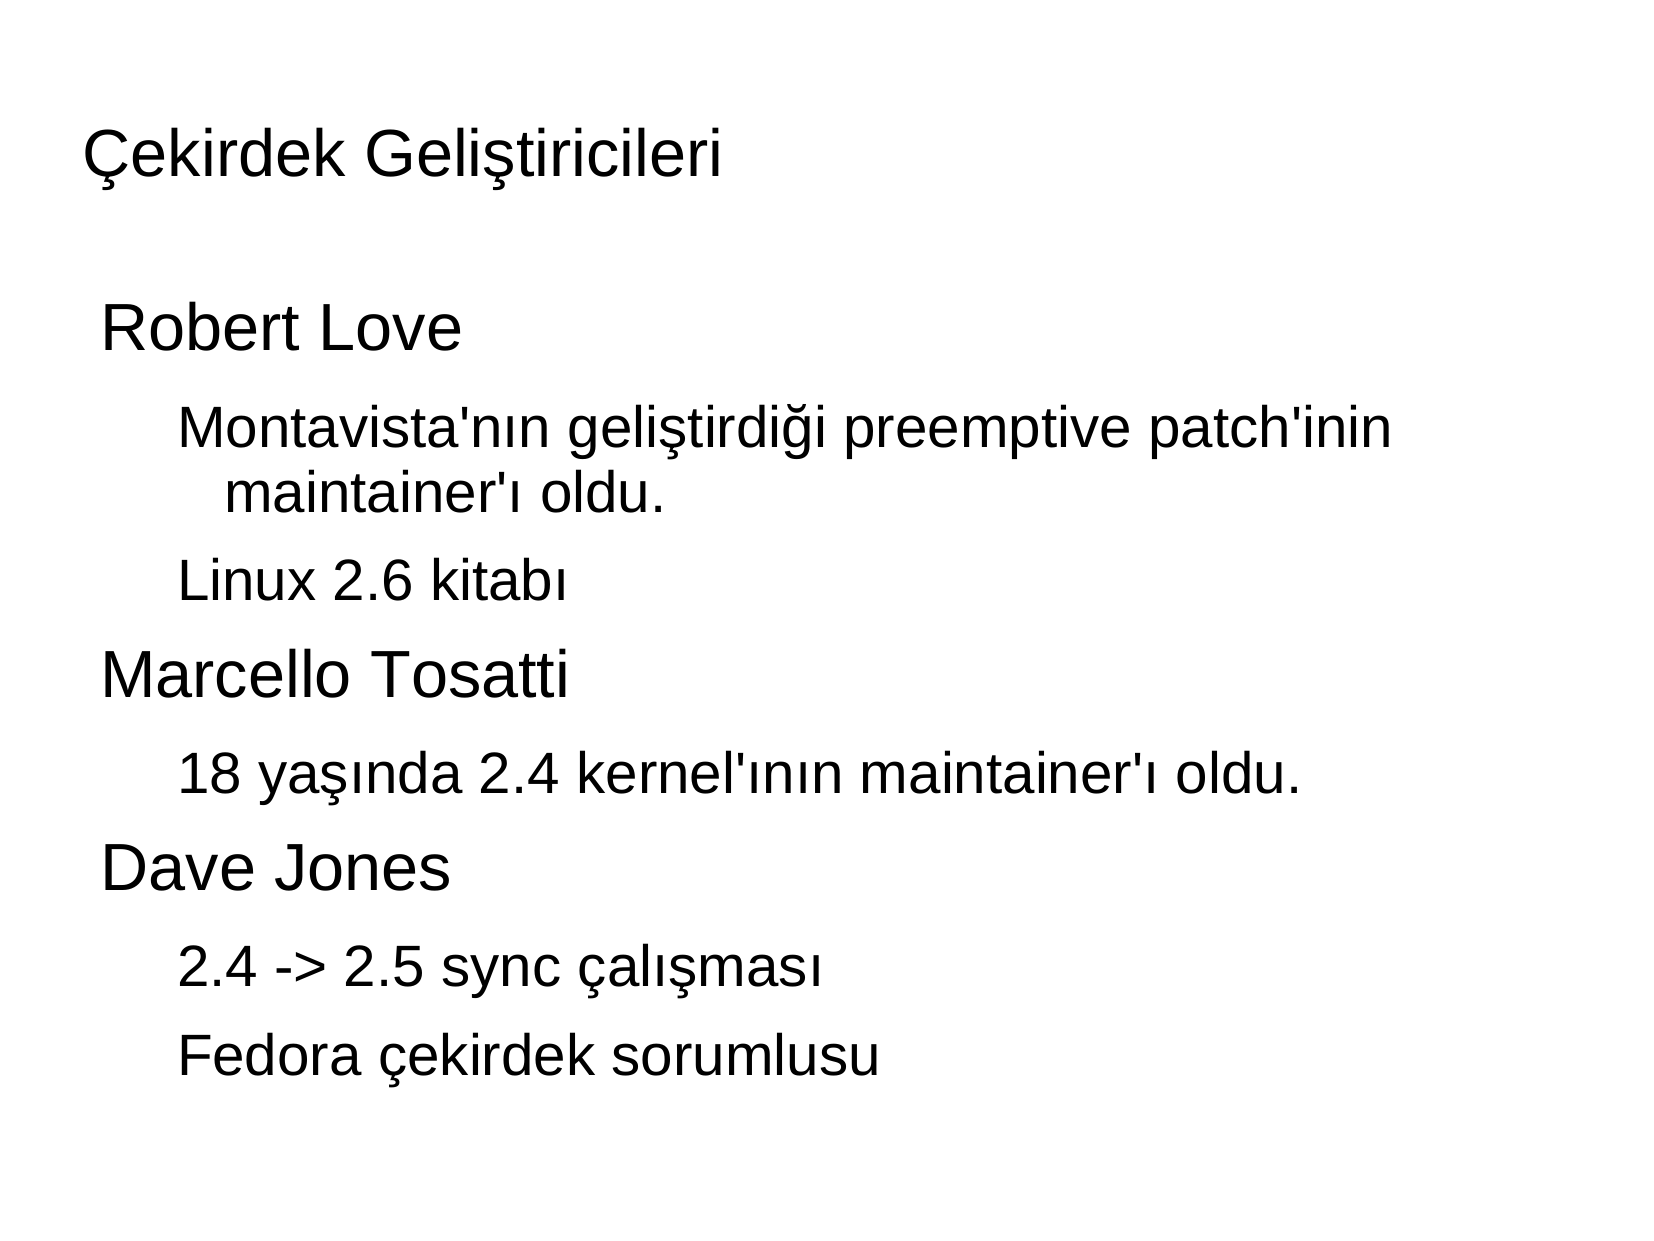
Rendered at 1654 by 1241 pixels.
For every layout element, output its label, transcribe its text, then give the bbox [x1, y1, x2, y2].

list Robert Love Montavista'nın geliştirdiği preemptive patch'inin maintainer'ı oldu. Linux 2.6 kitabı Marcello Tosatti 18 yaşında 2.4 kernel'ının maintainer'ı oldu. Dave Jones 2.4 -> 2.5 sync çalışması Fedora çekirdek sorumlusu [82, 290, 1571, 1158]
title Çekirdek Geliştiricileri [82, 49, 1571, 257]
